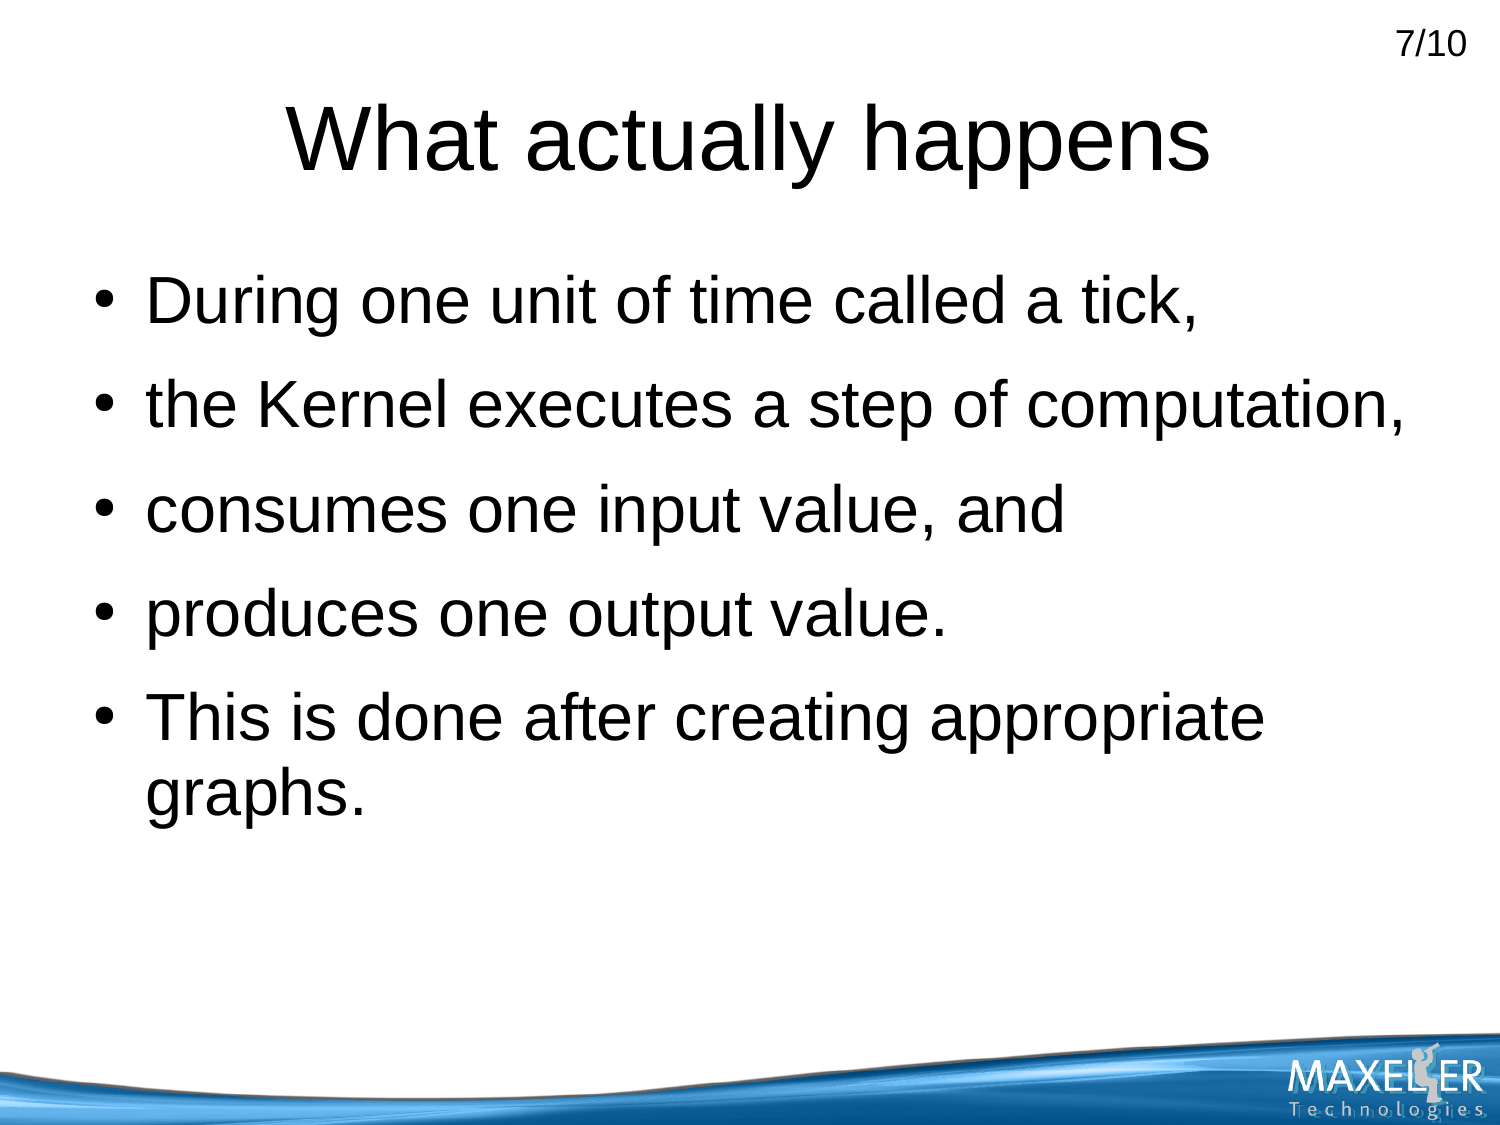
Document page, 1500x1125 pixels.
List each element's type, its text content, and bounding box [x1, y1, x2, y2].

text_box 7/10 [1380, 15, 1486, 72]
list During one unit of time called a tick, the Kernel executes a step of computation, consumes one input value, and produces one output value. This is done after creating appropriate graphs. [75, 263, 1425, 916]
picture [0, 1023, 1500, 1125]
title What actually happens [75, 44, 1425, 233]
